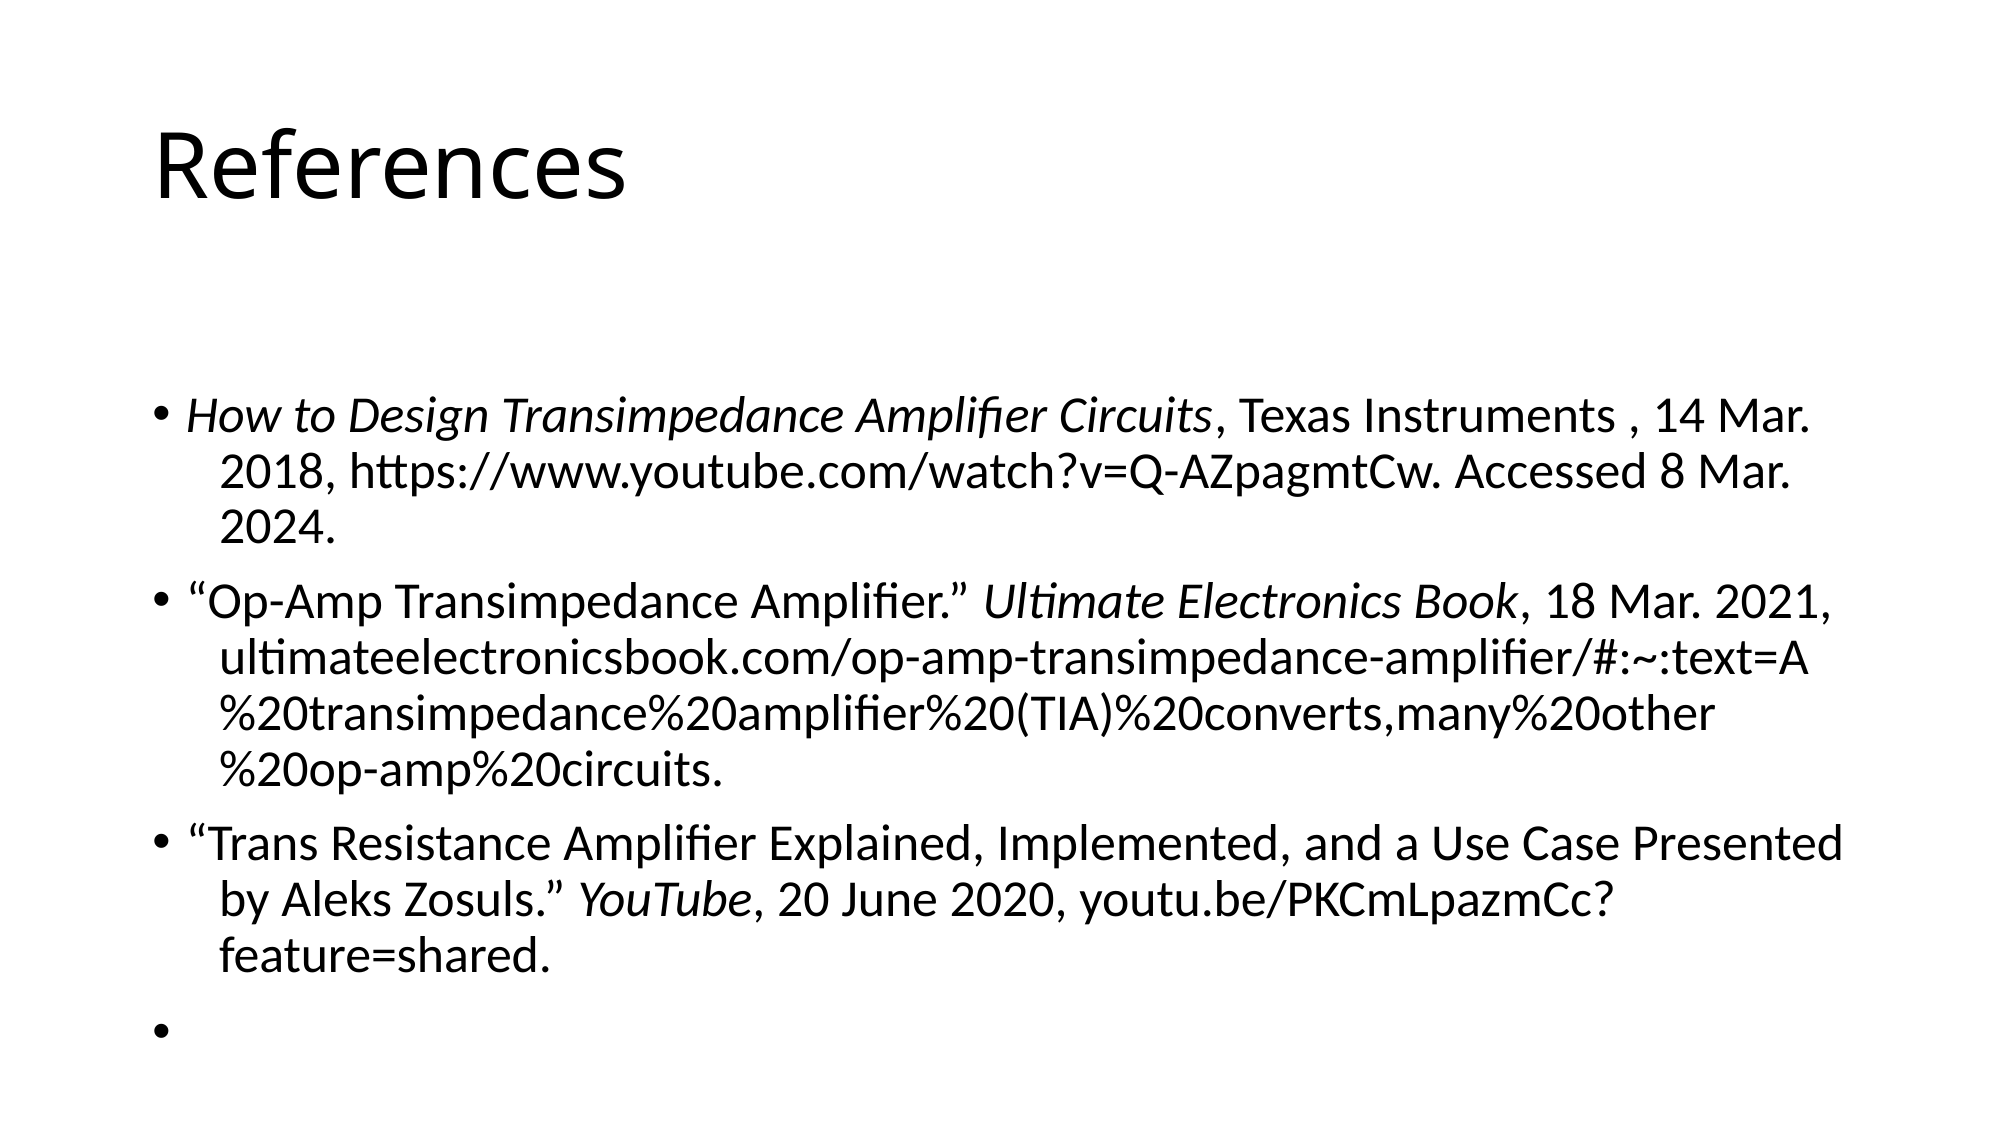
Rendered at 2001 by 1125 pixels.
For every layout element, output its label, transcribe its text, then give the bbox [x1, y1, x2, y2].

title References [137, 59, 1863, 278]
list How to Design Transimpedance Amplifier Circuits, Texas Instruments , 14 Mar. 2018, https://www.youtube.com/watch?v=Q-AZpagmtCw. Accessed 8 Mar. 2024. “Op-Amp Transimpedance Amplifier.” Ultimate Electronics Book, 18 Mar. 2021, ultimateelectronicsbook.com/op-amp-transimpedance-amplifier/#:~:text=A%20transimpedance%20amplifier%20(TIA)%20converts,many%20other%20op-amp%20circuits. “Trans Resistance Amplifier Explained, Implemented, and a Use Case Presented by Aleks Zosuls.” YouTube, 20 June 2020, youtu.be/PKCmLpazmCc?feature=shared. [137, 299, 1863, 1014]
